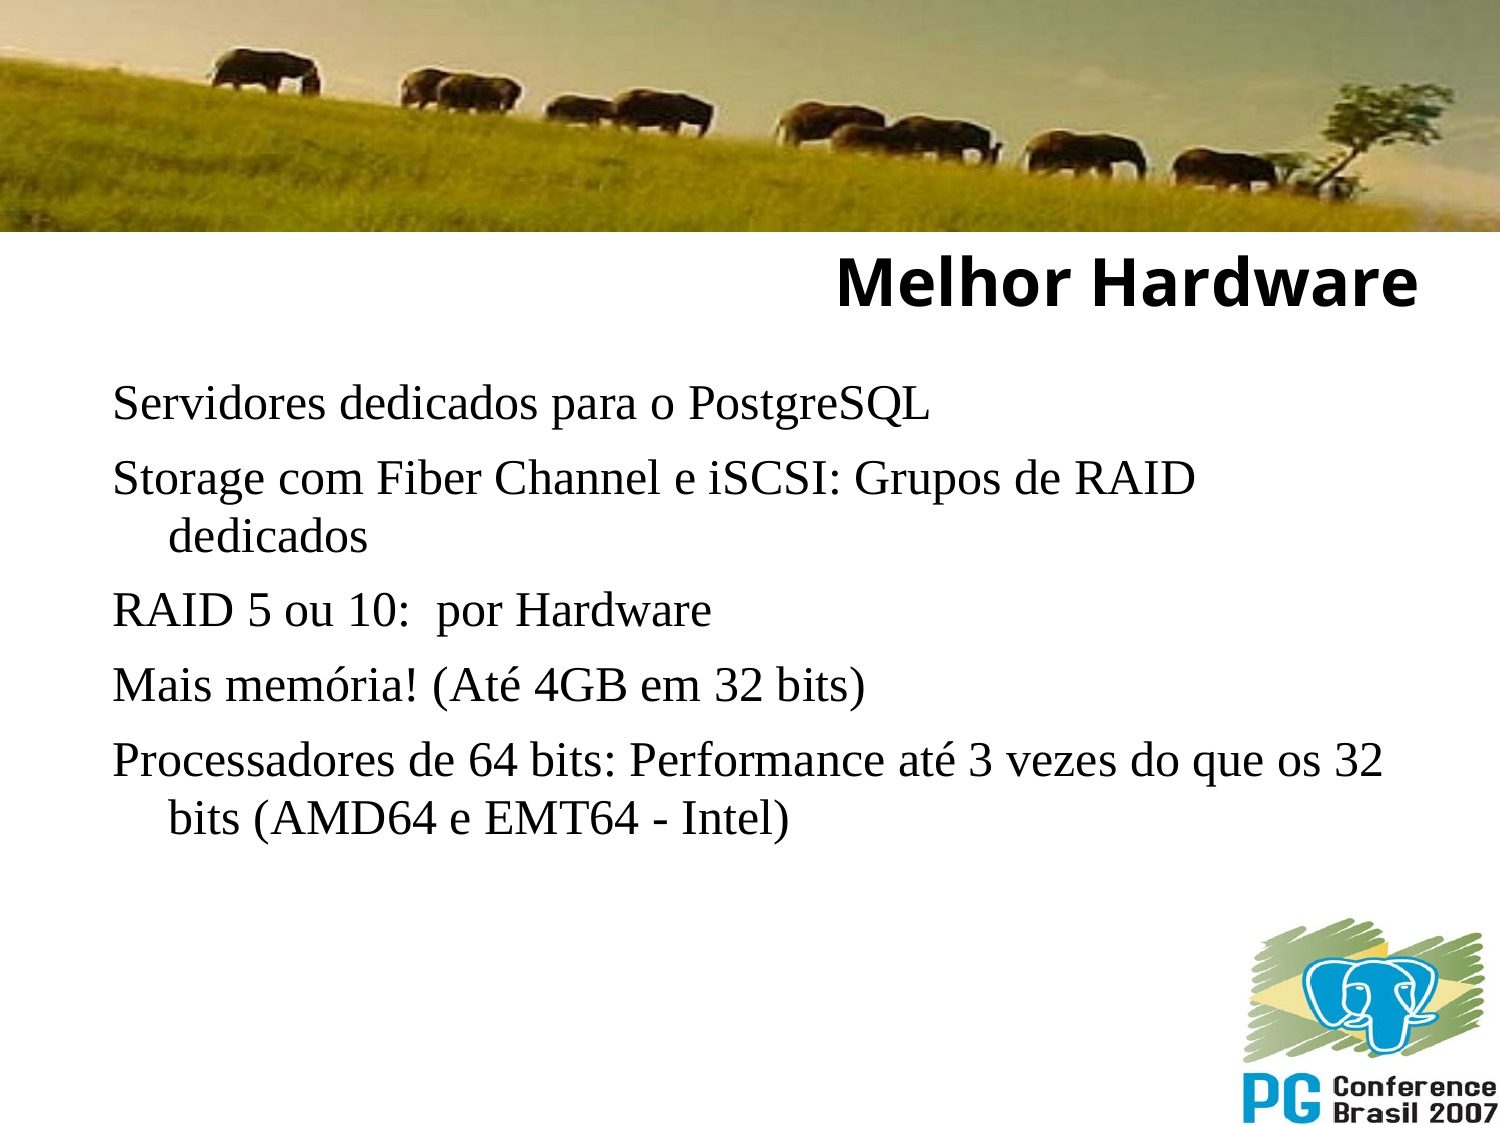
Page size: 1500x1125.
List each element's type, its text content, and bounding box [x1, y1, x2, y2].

list Servidores dedicados para o PostgreSQL Storage com Fiber Channel e iSCSI: Grupos de RAID dedicados RAID 5 ou 10: por Hardware Mais memória! (Até 4GB em 32 bits) Processadores de 64 bits: Performance até 3 vezes do que os 32 bits (AMD64 e EMT64 - Intel) [112, 372, 1388, 1004]
picture [0, 0, 1500, 232]
text_box Melhor Hardware [472, 232, 1436, 329]
picture [1240, 915, 1500, 1125]
